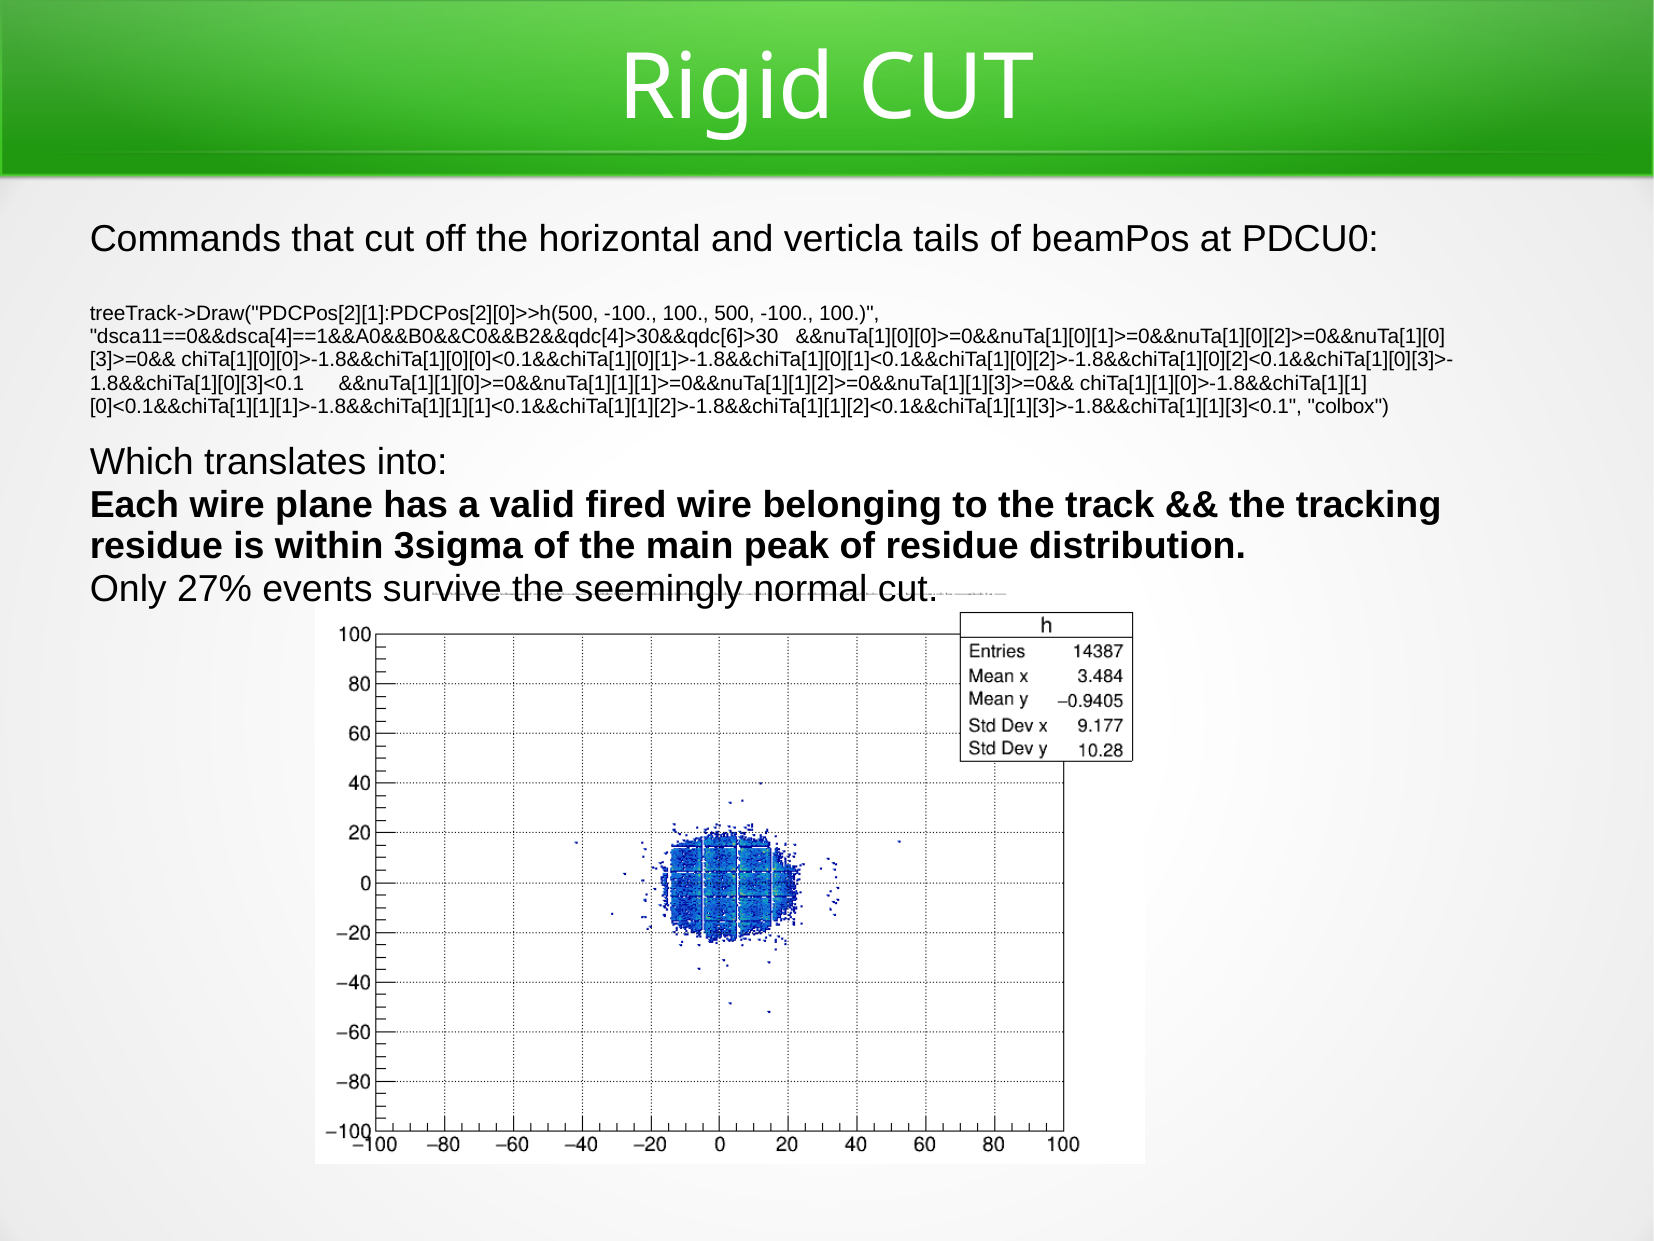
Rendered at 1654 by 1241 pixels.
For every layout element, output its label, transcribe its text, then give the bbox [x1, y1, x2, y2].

title Rigid CUT [82, 11, 1571, 154]
picture [0, 0, 1654, 1241]
text_box Commands that cut off the horizontal and verticla tails of beamPos at PDCU0: treeTrack->Draw("PDCPos[2][1]:PDCPos[2][0]>>h(500, -100., 100., 500, -100., 100.)", "dsca11==0&&dsca[4]==1&&A0&&B0&&C0&&B2&&qdc[4]>30&&qdc[6]>30 &&nuTa[1][0][0]>=0&&nuTa[1][0][1]>=0&&nuTa[1][0][2]>=0&&nuTa[1][0][3]>=0&& chiTa[1][0][0]>-1.8&&chiTa[1][0][0]<0.1&&chiTa[1][0][1]>-1.8&&chiTa[1][0][1]<0.1&&chiTa[1][0][2]>-1.8&&chiTa[1][0][2]<0.1&&chiTa[1][0][3]>-1.8&&chiTa[1][0][3]<0.1 &&nuTa[1][1][0]>=0&&nuTa[1][1][1]>=0&&nuTa[1][1][2]>=0&&nuTa[1][1][3]>=0&& chiTa[1][1][0]>-1.8&&chiTa[1][1][0]<0.1&&chiTa[1][1][1]>-1.8&&chiTa[1][1][1]<0.1&&chiTa[1][1][2]>-1.8&&chiTa[1][1][2]<0.1&&chiTa[1][1][3]>-1.8&&chiTa[1][1][3]<0.1", "colbox") Which translates into: Each wire plane has a valid fired wire belonging to the track && the tracking residue is within 3sigma of the main peak of residue distribution. Only 27% events survive the seemingly normal cut. [75, 210, 1501, 617]
